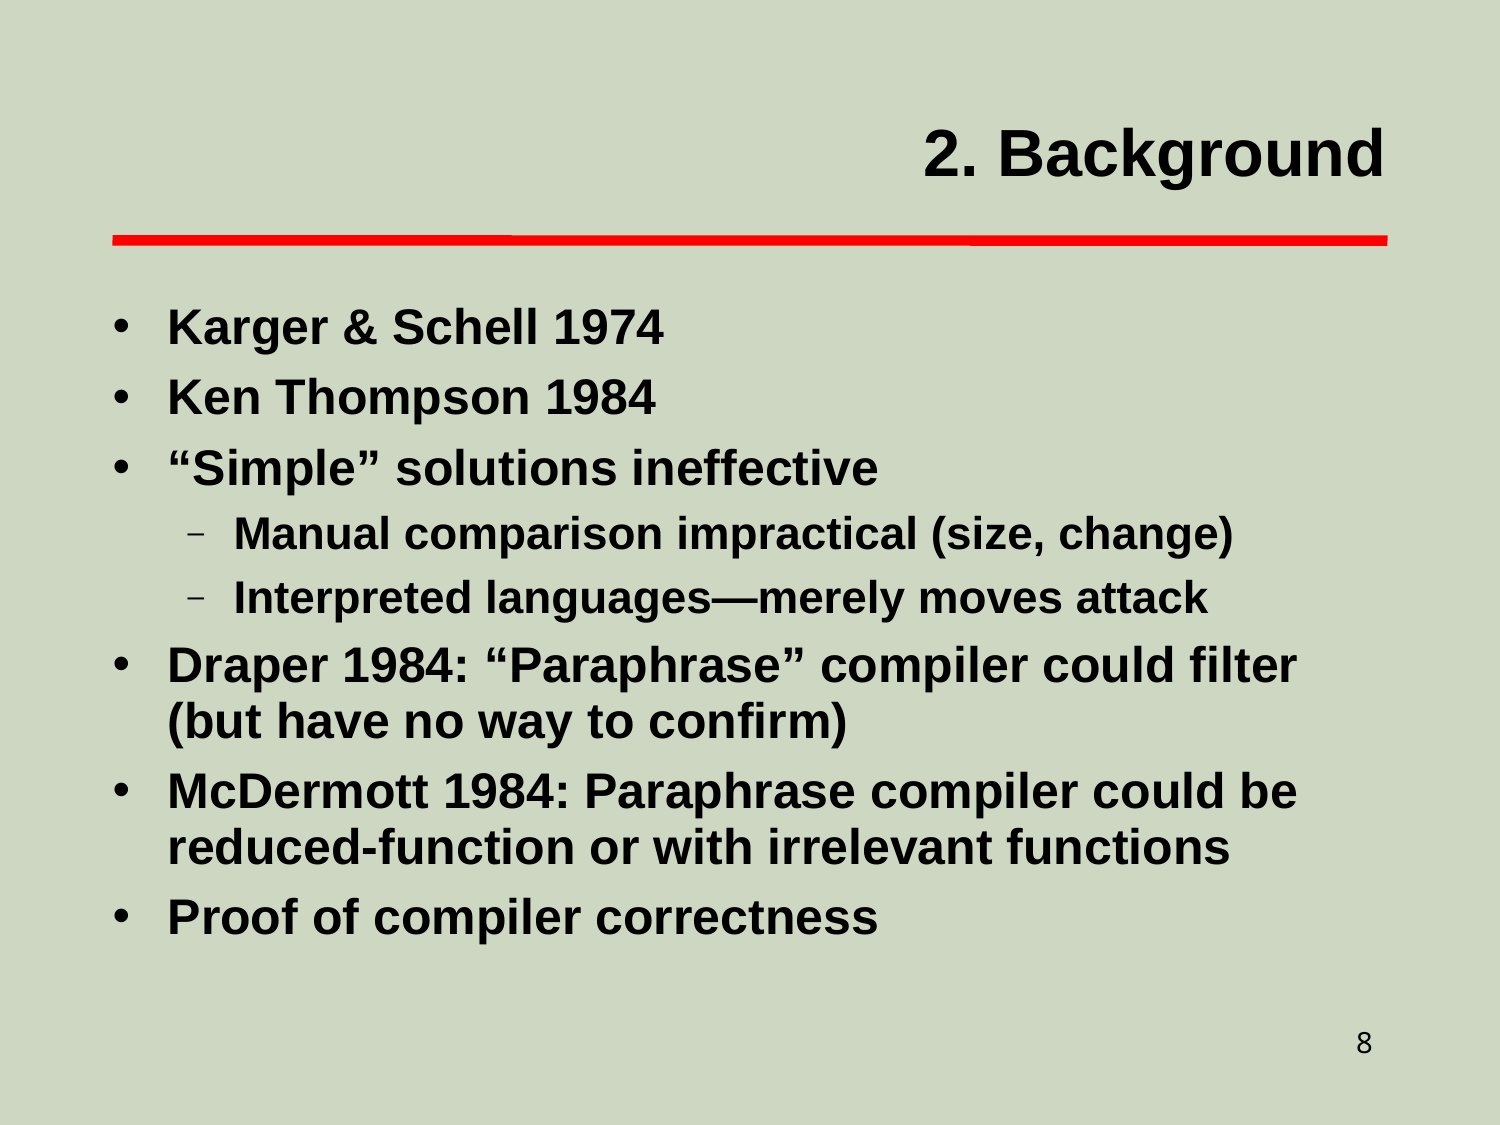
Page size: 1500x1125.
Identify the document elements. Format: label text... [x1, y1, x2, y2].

list Karger & Schell 1974 Ken Thompson 1984 “Simple” solutions ineffective Manual comparison impractical (size, change) Interpreted languages—merely moves attack Draper 1984: “Paraphrase” compiler could filter (but have no way to confirm) McDermott 1984: Paraphrase compiler could be reduced-function or with irrelevant functions Proof of compiler correctness [112, 299, 1387, 1099]
title 2. Background [124, 93, 1387, 216]
